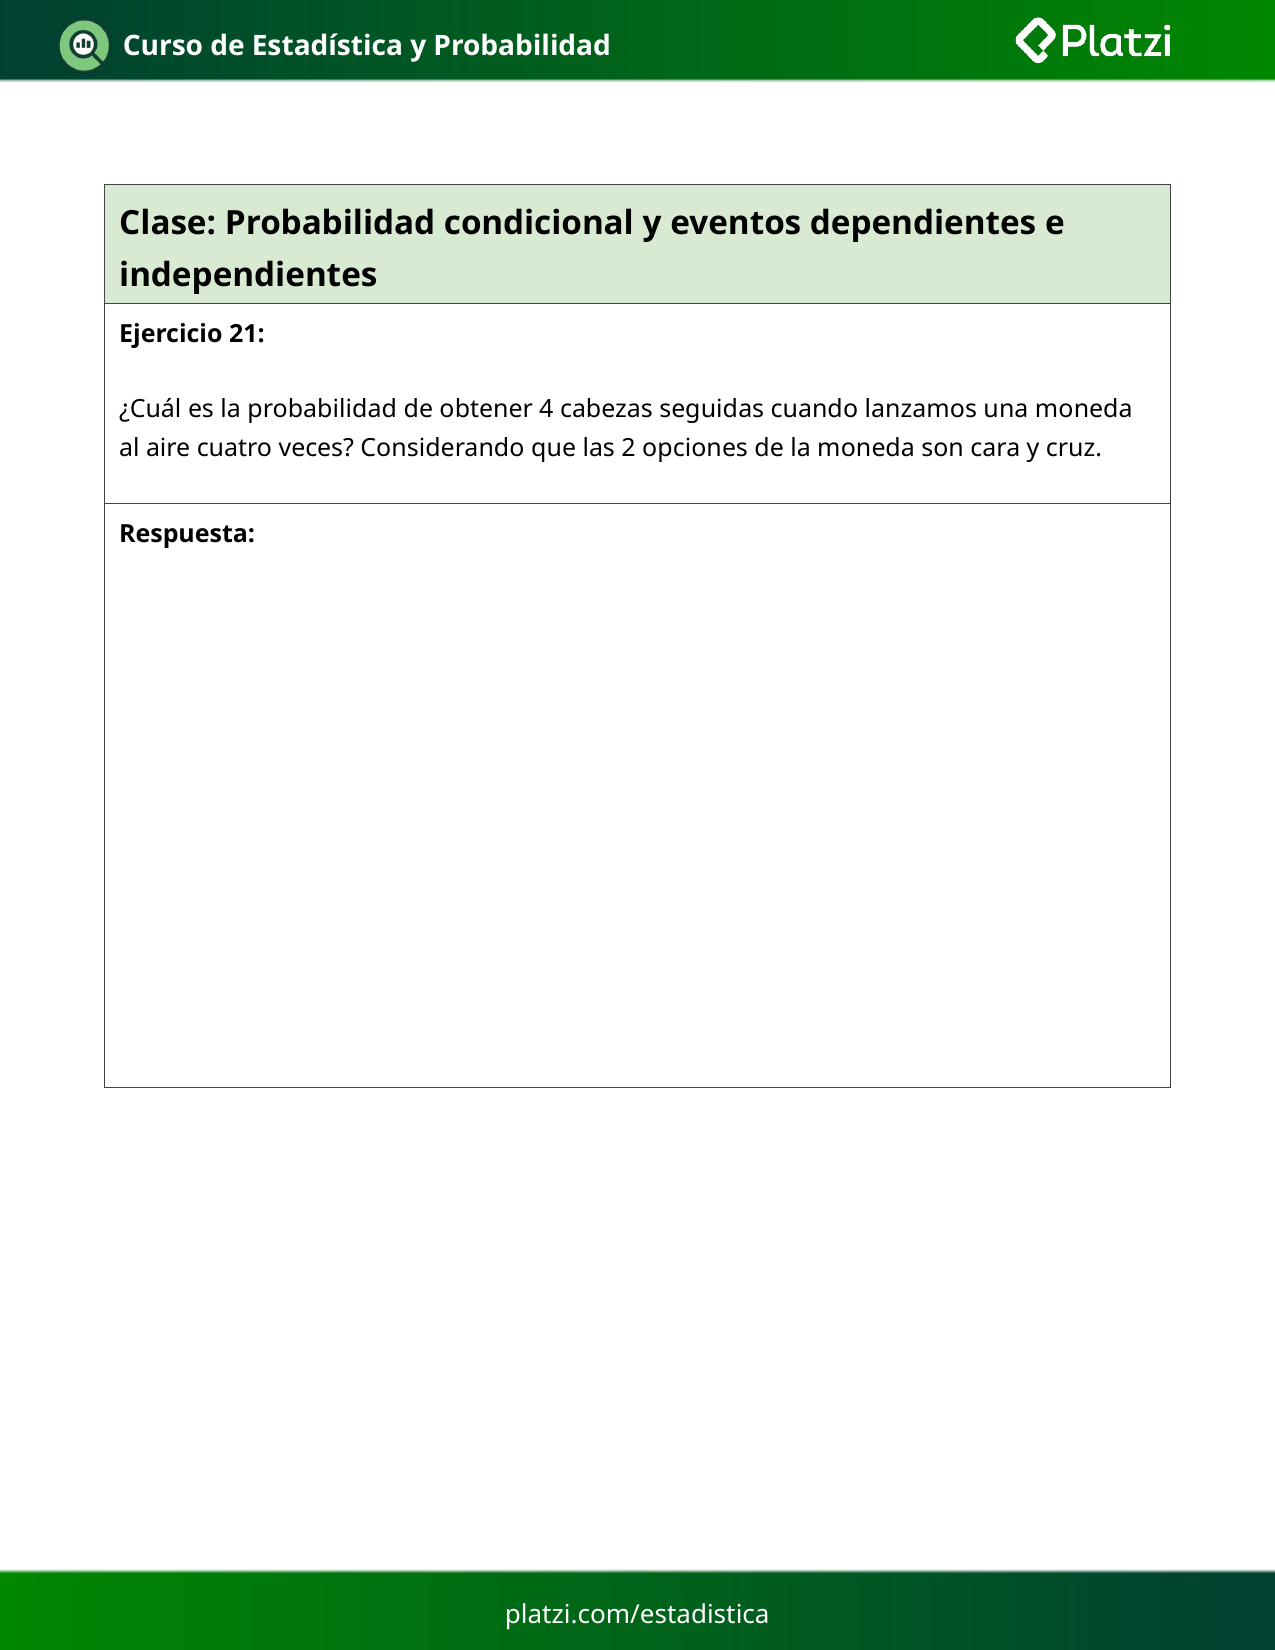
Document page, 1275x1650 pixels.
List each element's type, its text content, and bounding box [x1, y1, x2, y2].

table_cell Ejercicio 21: ¿Cuál es la probabilidad de obtener 4 cabezas seguidas cuando lanzamos una moneda al aire cuatro veces? Considerando que las 2 opciones de la moneda son cara y cruz. [105, 304, 1170, 503]
subtitle platzi.com/estadistica [200, 1571, 1075, 1650]
table_header Clase: Probabilidad condicional y eventos dependientes e independientes [105, 185, 1170, 303]
table_cell Respuesta: [105, 504, 1170, 1087]
title Curso de Estadística y Probabilidad [101, 6, 976, 86]
picture [0, 0, 1275, 1650]
